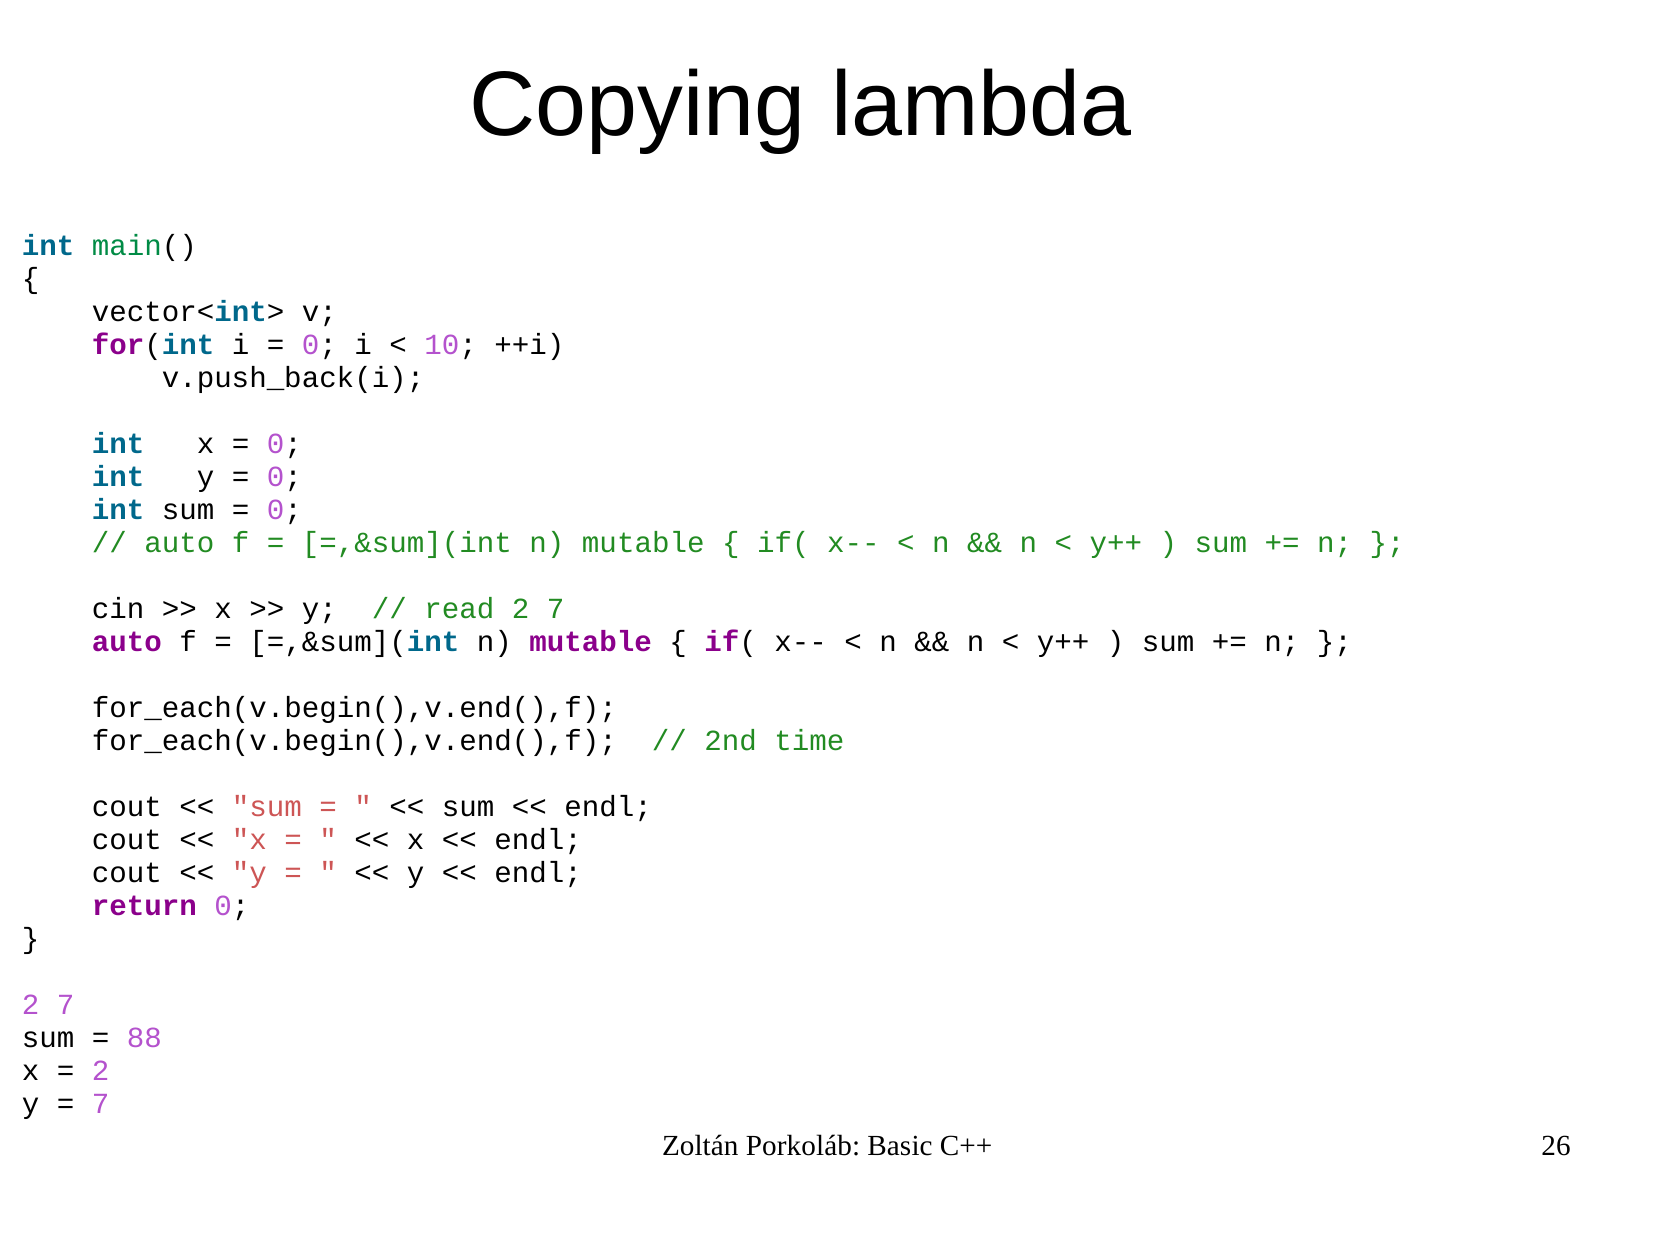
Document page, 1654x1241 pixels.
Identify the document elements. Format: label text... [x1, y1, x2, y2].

title Copying lambda [56, 0, 1546, 208]
text_box int main() { vector<int> v; for(int i = 0; i < 10; ++i) v.push_back(i); int x = 0; int y = 0; int sum = 0; // auto f = [=,&sum](int n) mutable { if( x-- < n && n < y++ ) sum += n; }; cin >> x >> y; // read 2 7 auto f = [=,&sum](int n) mutable { if( x-- < n && n < y++ ) sum += n; }; for_each(v.begin(),v.end(),f); for_each(v.begin(),v.end(),f); // 2nd time cout << "sum = " << sum << endl; cout << "x = " << x << endl; cout << "y = " << y << endl; return 0; } 2 7 sum = 88 x = 2 y = 7 [7, 223, 1654, 1214]
